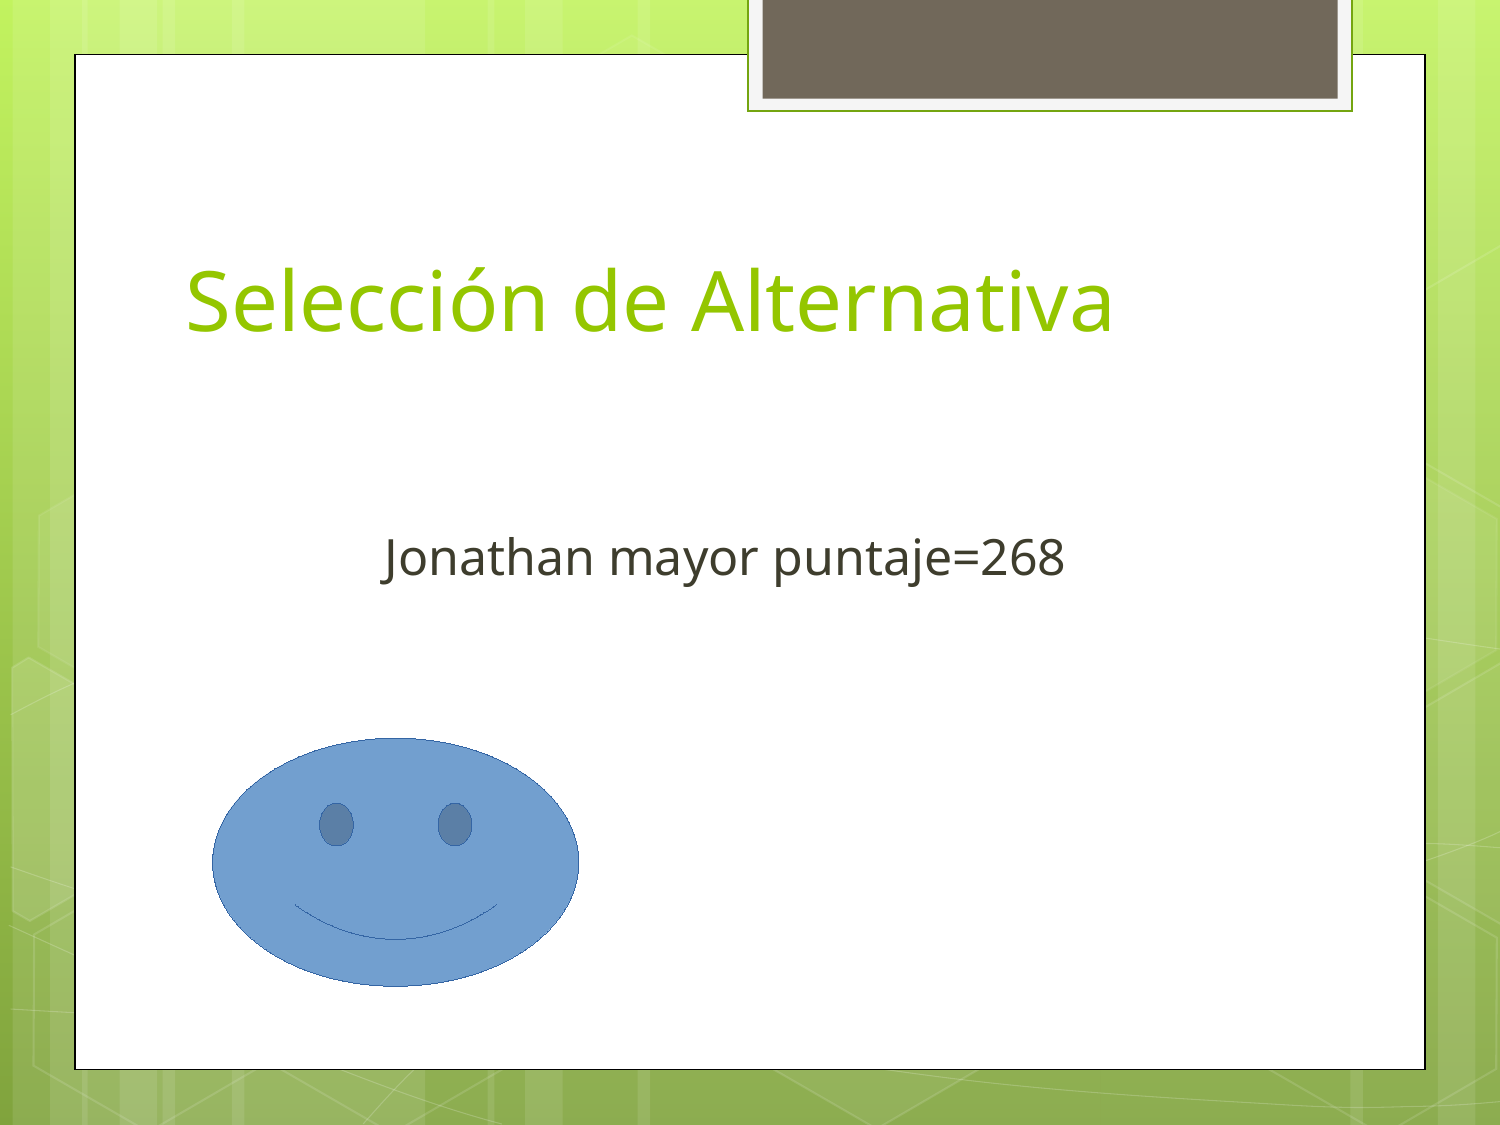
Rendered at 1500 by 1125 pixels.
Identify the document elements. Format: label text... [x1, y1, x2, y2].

text_box [212, 738, 579, 987]
subtitle Jonathan mayor puntaje=268 [163, 425, 1276, 686]
title Selección de Alternativa [171, 168, 1324, 356]
